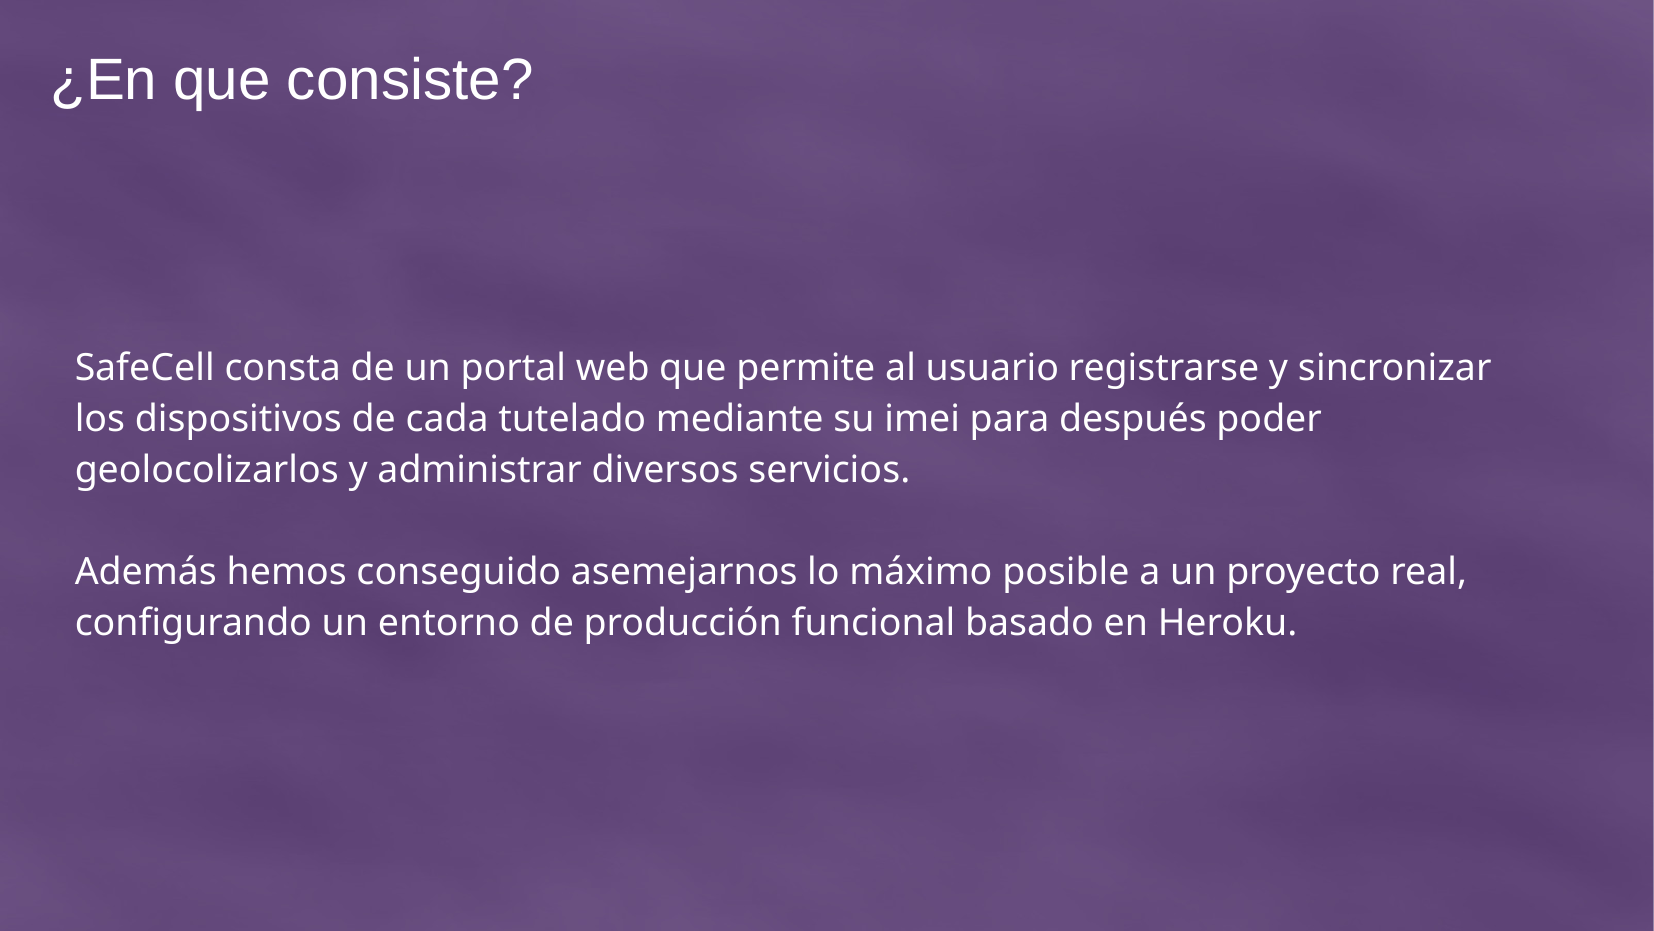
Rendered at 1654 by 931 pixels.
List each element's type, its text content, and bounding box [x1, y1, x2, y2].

text_box SafeCell consta de un portal web que permite al usuario registrarse y sincronizar los dispositivos de cada tutelado mediante su imei para después poder geolocolizarlos y administrar diversos servicios. Además hemos conseguido asemejarnos lo máximo posible a un proyecto real, configurando un entorno de producción funcional basado en Heroku. [60, 332, 1561, 871]
picture [0, 0, 1654, 931]
subtitle [90, 166, 1576, 856]
title ¿En que consiste? [30, 13, 556, 145]
